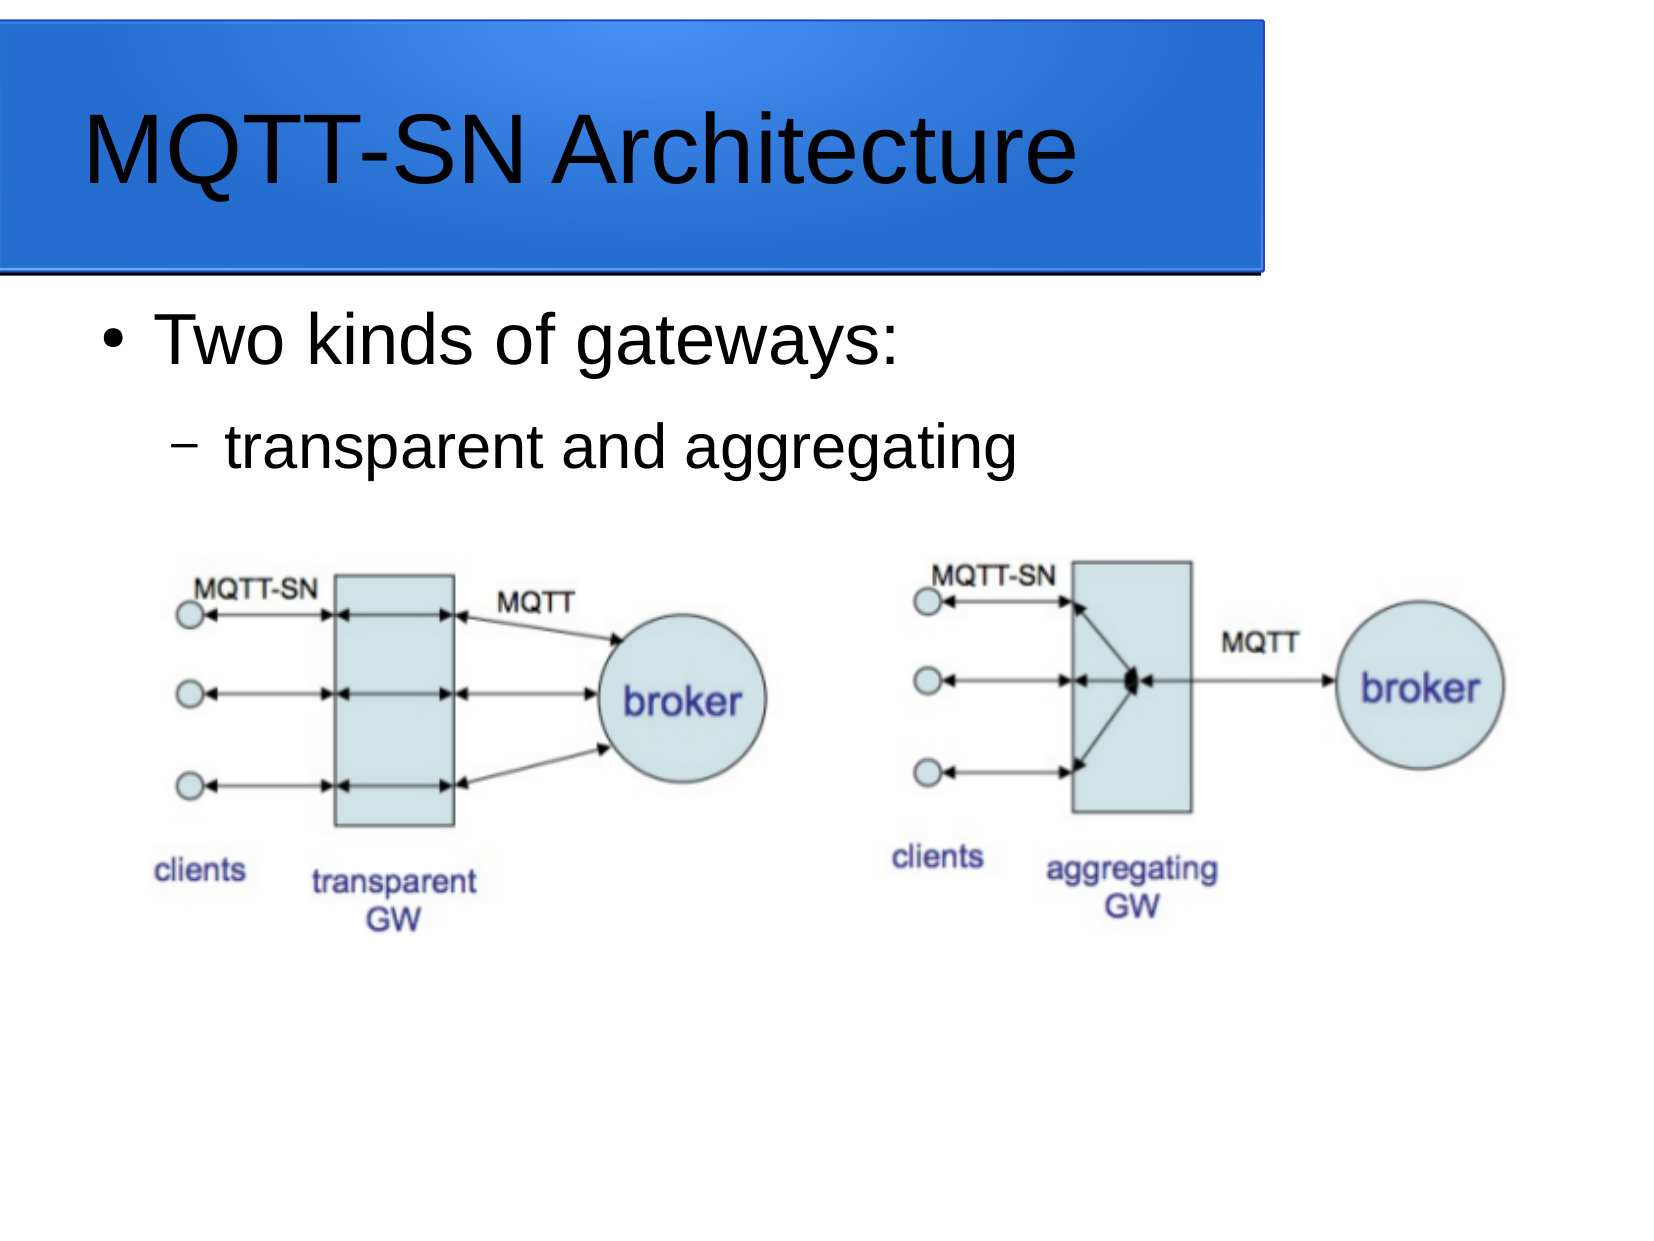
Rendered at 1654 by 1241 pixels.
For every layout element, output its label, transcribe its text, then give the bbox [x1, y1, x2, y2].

list Two kinds of gateways: transparent and aggregating [82, 299, 1571, 1019]
title MQTT-SN Architecture [82, 47, 1235, 252]
picture [118, 555, 1534, 936]
